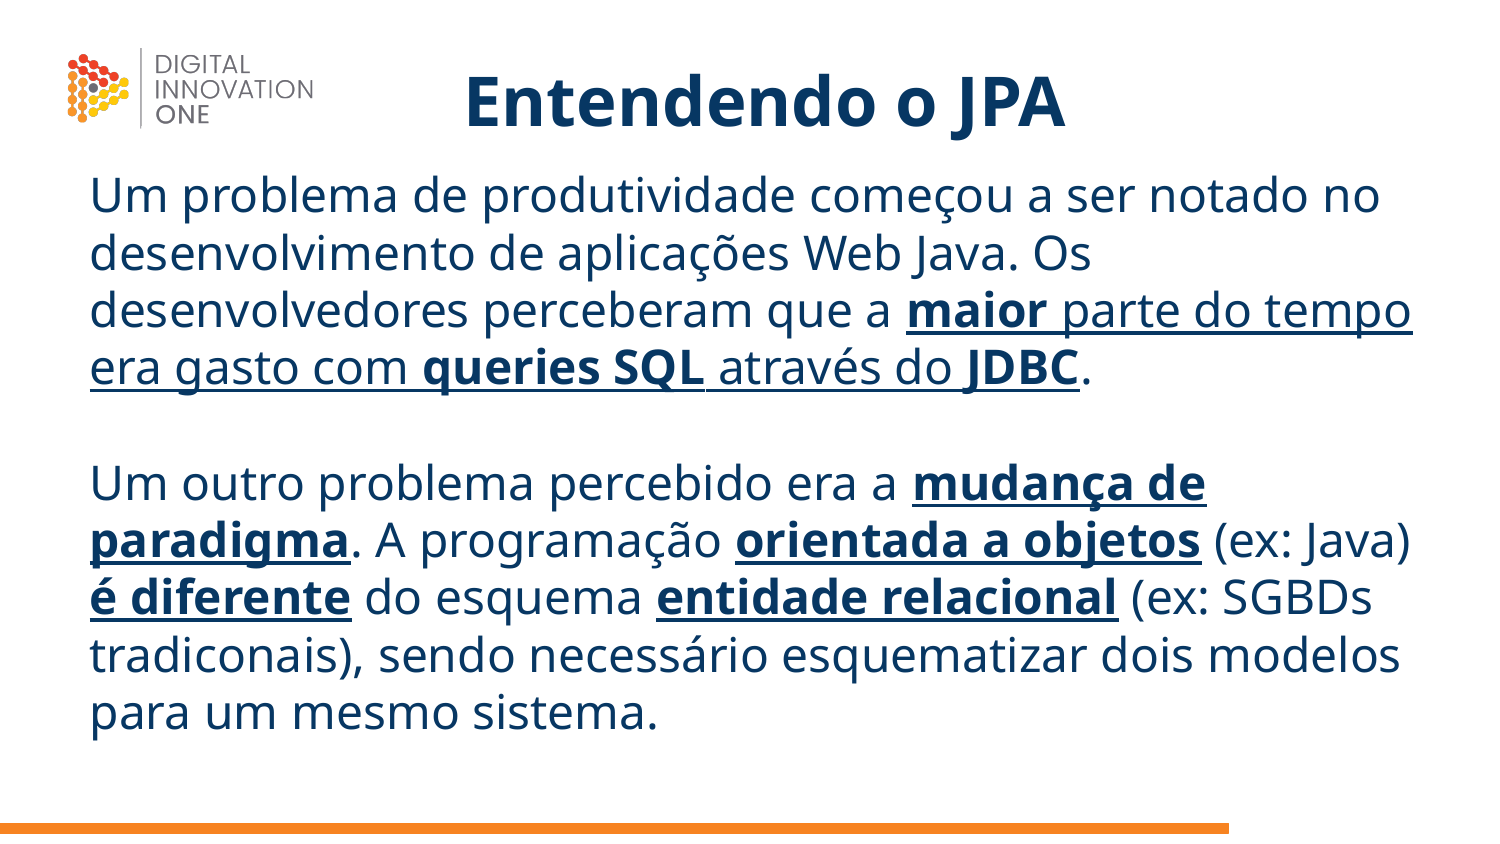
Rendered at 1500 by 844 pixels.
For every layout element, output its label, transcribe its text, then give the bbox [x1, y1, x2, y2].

text_box Um problema de produtividade começou a ser notado no desenvolvimento de aplicações Web Java. Os desenvolvedores perceberam que a maior parte do tempo era gasto com queries SQL através do JDBC. Um outro problema percebido era a mudança de paradigma. A programação orientada a objetos (ex: Java) é diferente do esquema entidade relacional (ex: SGBDs tradiconais), sendo necessário esquematizar dois modelos para um mesmo sistema. [62, 149, 1453, 650]
text_box [0, 823, 1229, 833]
picture [51, 39, 330, 137]
subtitle Entendendo o JPA [51, 50, 1479, 148]
